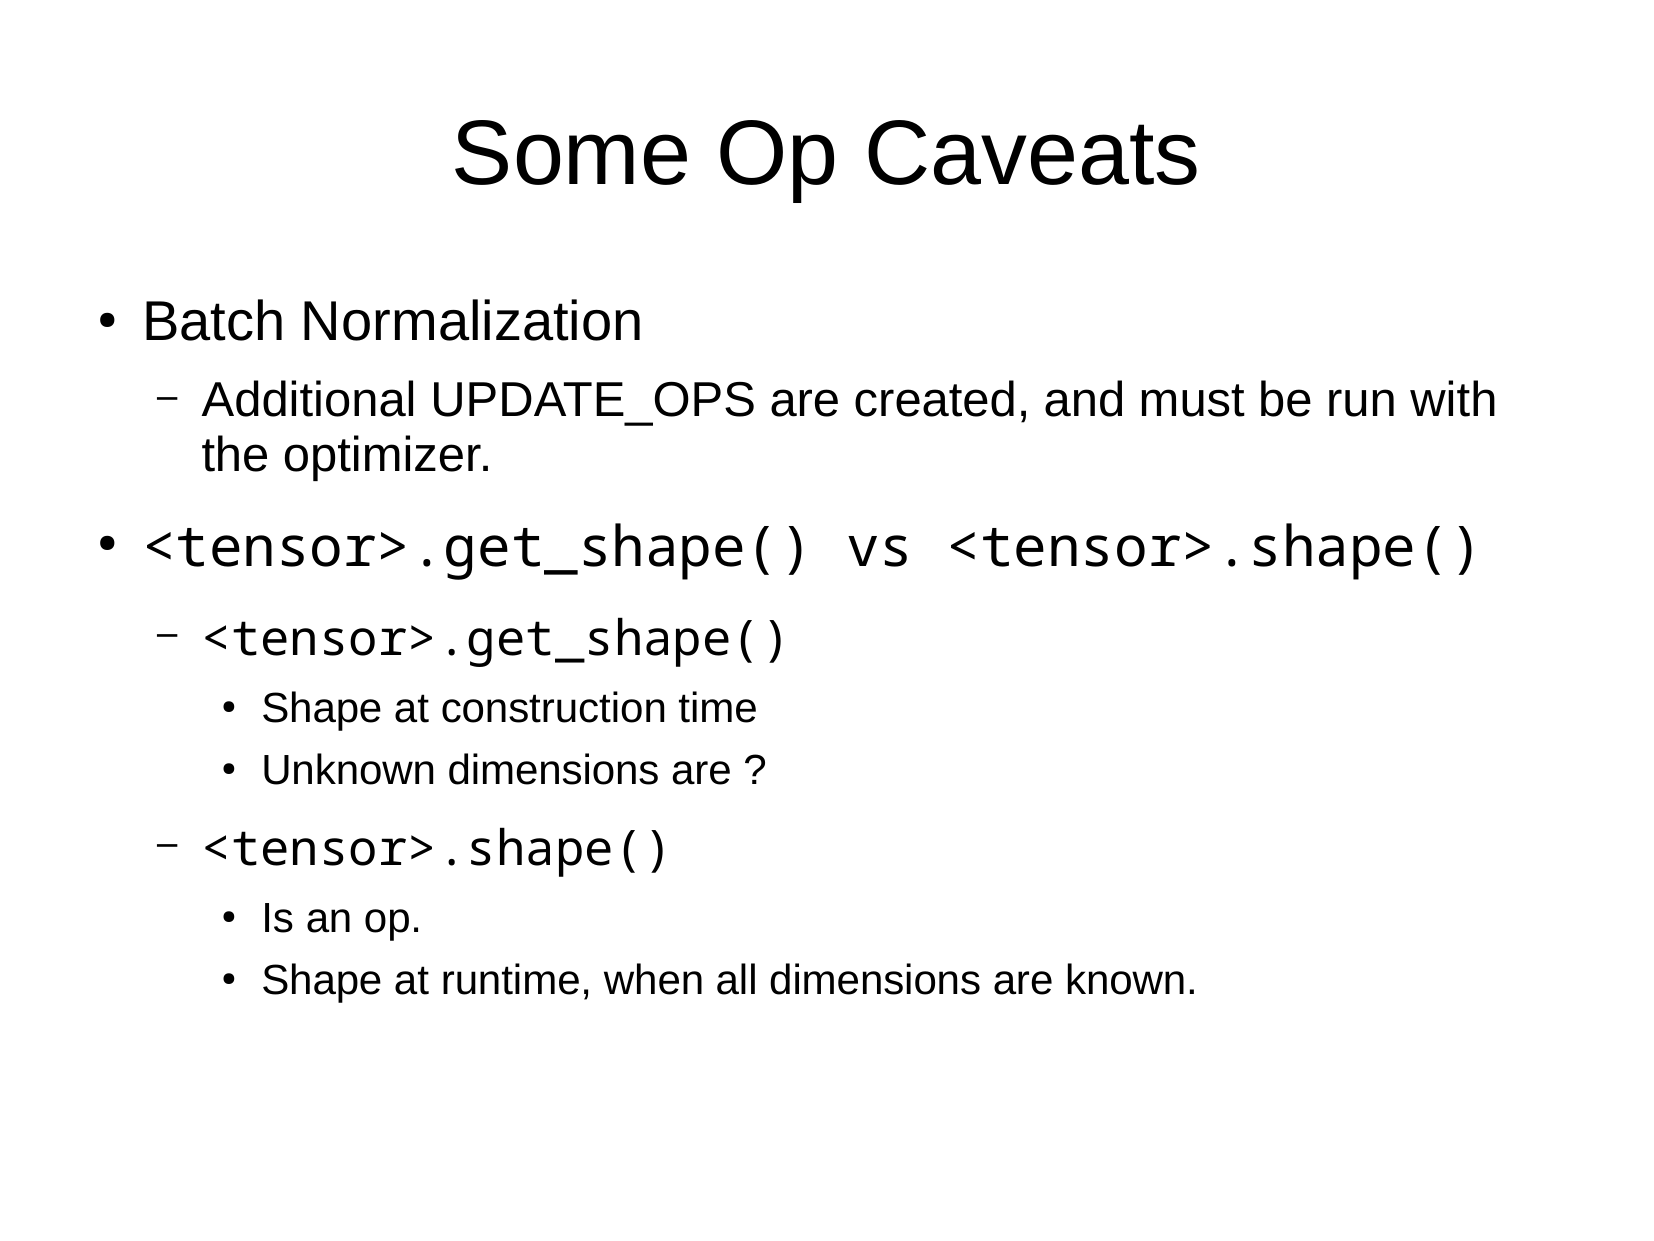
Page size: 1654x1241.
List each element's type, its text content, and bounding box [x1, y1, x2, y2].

list Batch Normalization Additional UPDATE_OPS are created, and must be run with the optimizer. <tensor>.get_shape() vs <tensor>.shape() <tensor>.get_shape() Shape at construction time Unknown dimensions are ? <tensor>.shape() Is an op. Shape at runtime, when all dimensions are known. [82, 290, 1571, 1010]
title Some Op Caveats [82, 49, 1571, 257]
